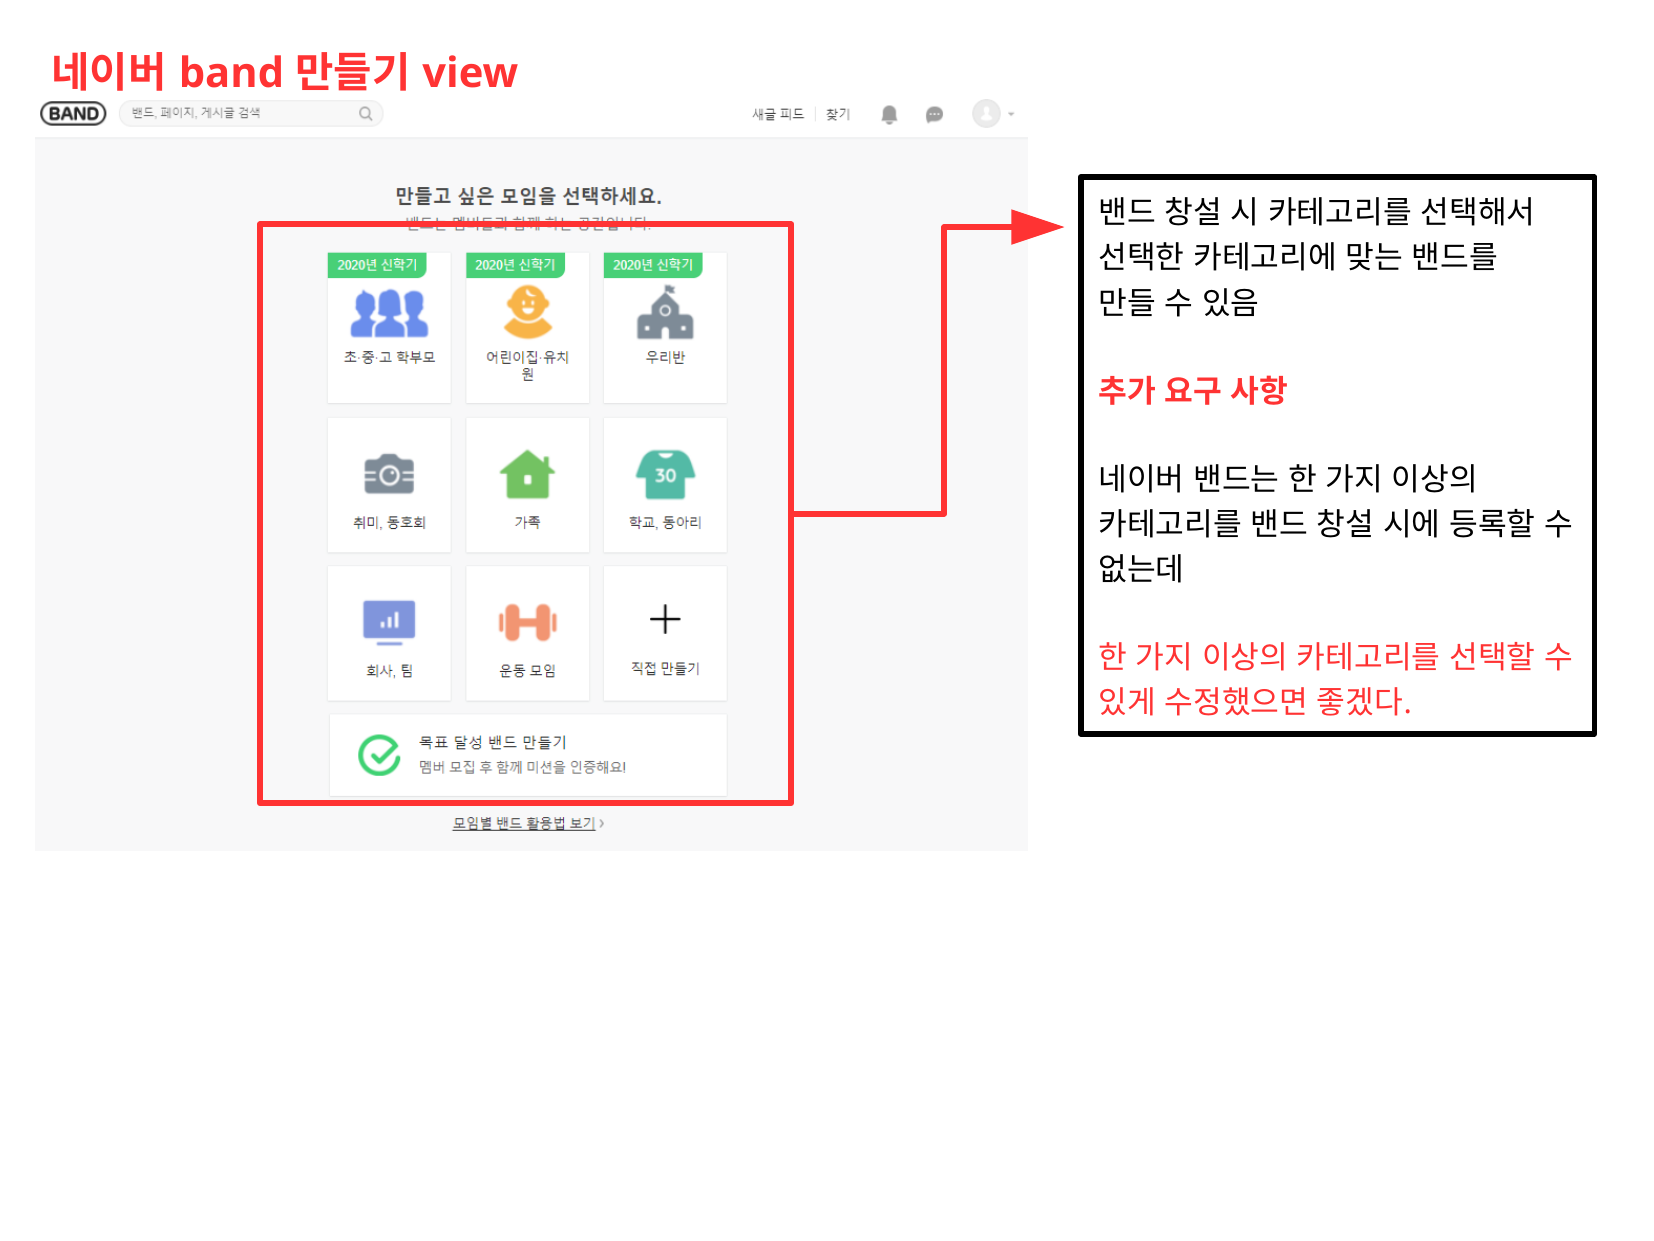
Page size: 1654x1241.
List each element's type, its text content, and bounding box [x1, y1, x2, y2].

text_box 밴드 창설 시 카테고리를 선택해서 선택한 카테고리에 맞는 밴드를 만들 수 있음 추가 요구 사항 네이버 밴드는 한 가지 이상의 카테고리를 밴드 창설 시에 등록할 수 없는데 한 가지 이상의 카테고리를 선택할 수 있게 수정했으면 좋겠다. [1080, 177, 1595, 667]
picture [35, 96, 1028, 851]
picture [263, 227, 788, 800]
text_box 네이버 band 만들기 view [36, 31, 539, 95]
